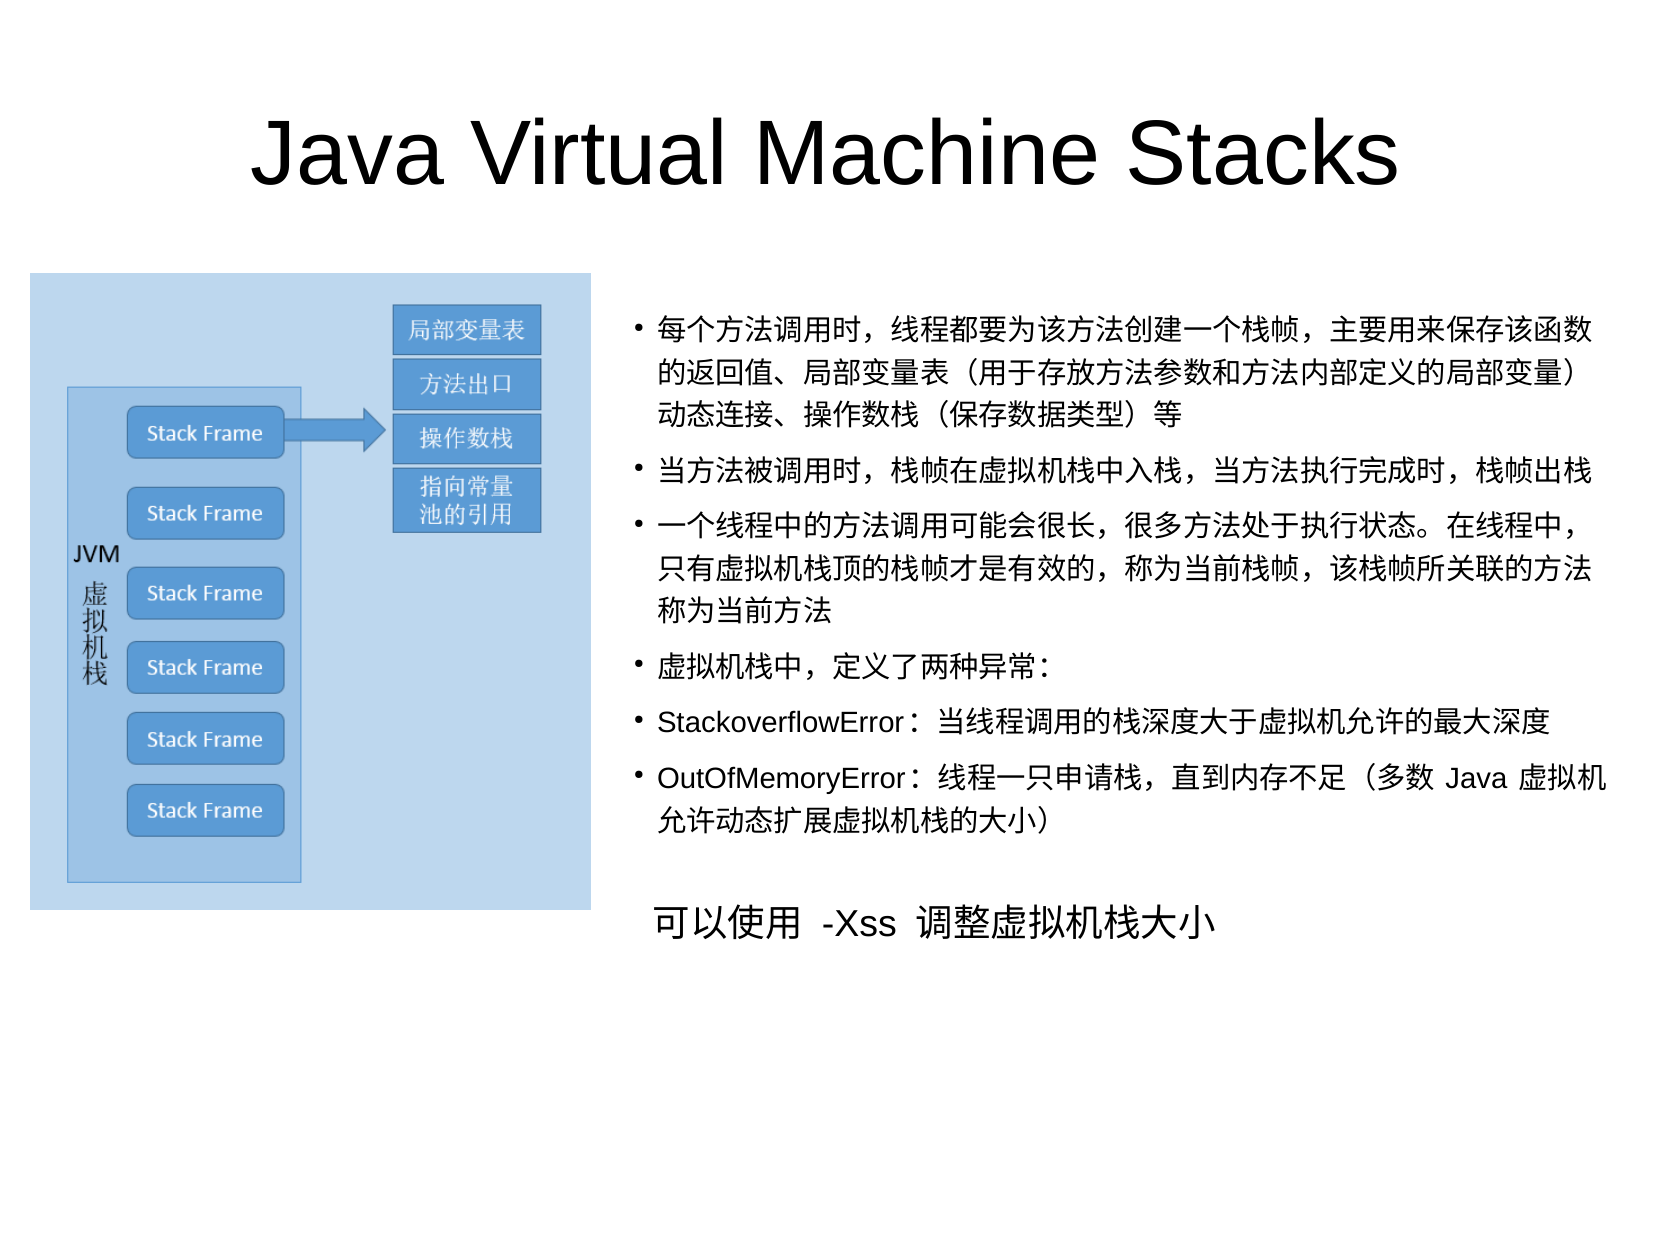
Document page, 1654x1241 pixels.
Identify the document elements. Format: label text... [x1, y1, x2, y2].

list 每个方法调用时，线程都要为该方法创建一个栈帧，主要用来保存该函数的返回值、局部变量表（用于存放方法参数和方法内部定义的局部变量）动态连接、操作数栈（保存数据类型）等 当方法被调用时，栈帧在虚拟机栈中入栈，当方法执行完成时，栈帧出栈 一个线程中的方法调用可能会很长，很多方法处于执行状态。在线程中，只有虚拟机栈顶的栈帧才是有效的，称为当前栈帧，该栈帧所关联的方法称为当前方法 虚拟机栈中，定义了两种异常： StackoverflowError：当线程调用的栈深度大于虚拟机允许的最大深度 OutOfMemoryError：线程一只申请栈，直到内存不足（多数 Java 虚拟机允许动态扩展虚拟机栈的大小） [625, 306, 1619, 863]
text_box 可以使用 -Xss 调整虚拟机栈大小 [637, 885, 1501, 957]
title Java Virtual Machine Stacks [82, 49, 1571, 257]
picture [30, 273, 591, 910]
